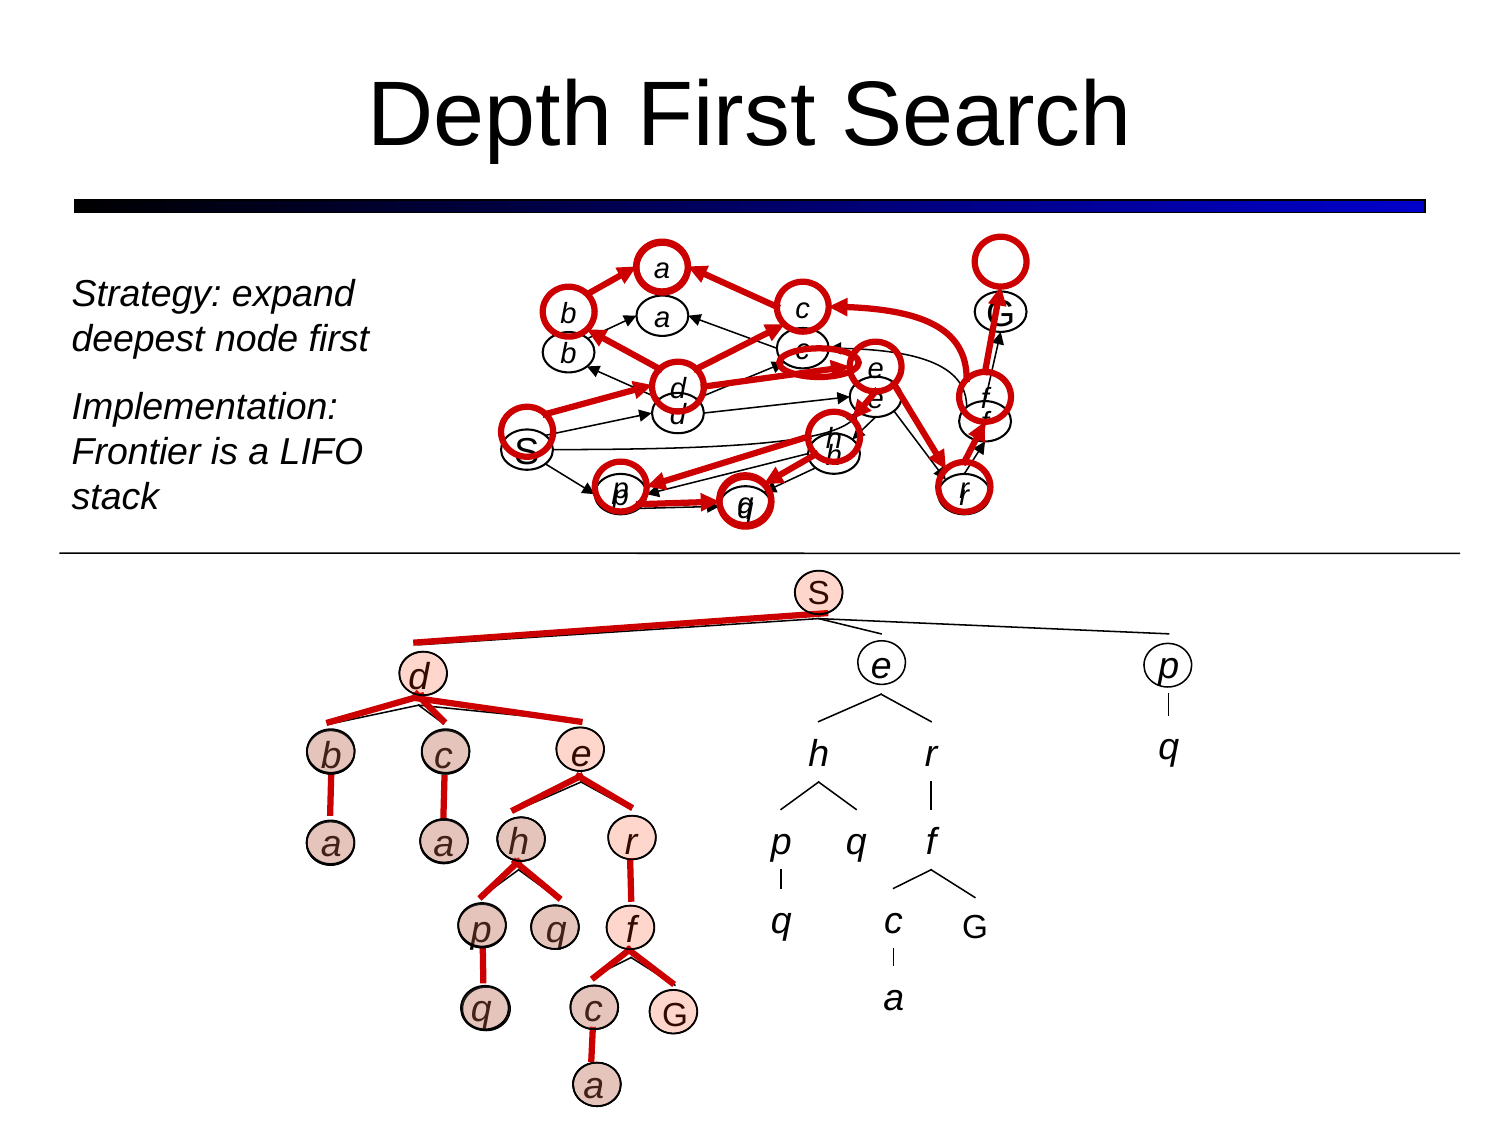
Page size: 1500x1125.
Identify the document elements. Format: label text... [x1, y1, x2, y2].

text_box p [594, 494, 638, 515]
text_box c [562, 976, 625, 1037]
text_box [651, 991, 696, 1032]
text_box G [912, 897, 1038, 953]
text_box p [750, 809, 813, 870]
text_box [558, 729, 603, 770]
text_box h [807, 411, 861, 462]
text_box G [996, 291, 1027, 332]
text_box [608, 907, 653, 948]
text_box h [787, 721, 850, 783]
text_box a [862, 965, 925, 1026]
text_box c [784, 352, 829, 369]
text_box a [636, 296, 689, 336]
text_box a [412, 811, 475, 872]
text_box p [450, 897, 513, 958]
text_box d [652, 402, 704, 434]
text_box q [750, 888, 813, 949]
text_box q [723, 479, 767, 521]
text_box e [851, 341, 902, 392]
text_box e [849, 383, 870, 408]
text_box [497, 817, 546, 861]
text_box S [737, 563, 900, 619]
text_box c [596, 1025, 612, 1037]
text_box e [549, 721, 581, 783]
text_box q [825, 809, 888, 870]
text_box d [652, 361, 704, 412]
text_box [531, 905, 579, 950]
text_box d [387, 644, 450, 702]
text_box [421, 729, 470, 773]
text_box p [594, 461, 647, 512]
text_box f [985, 411, 1012, 442]
text_box d [673, 412, 681, 422]
text_box d [401, 702, 421, 706]
text_box [306, 729, 355, 773]
text_box [420, 819, 468, 864]
text_box a [640, 246, 684, 289]
text_box a [562, 1053, 625, 1114]
text_box f [959, 410, 983, 439]
text_box r [938, 461, 991, 512]
text_box b [542, 286, 595, 337]
text_box b [542, 334, 595, 373]
text_box [796, 572, 841, 613]
text_box c [412, 723, 475, 785]
text_box h [487, 809, 550, 870]
text_box S [501, 447, 553, 470]
text_box [458, 902, 506, 947]
text_box f [600, 897, 663, 958]
text_box Strategy: expand deepest node first Implementation: Frontier is a LIFO stack [56, 261, 432, 526]
text_box [306, 820, 355, 864]
text_box p [1137, 633, 1200, 695]
text_box [570, 985, 619, 1030]
text_box q [525, 897, 588, 958]
text_box h [810, 447, 860, 474]
text_box a [300, 811, 363, 872]
text_box f [900, 809, 963, 870]
text_box e [864, 387, 901, 417]
text_box r [900, 721, 963, 783]
text_box c [777, 281, 829, 332]
text_box c [862, 888, 925, 949]
text_box Depth First Search [75, 37, 1426, 180]
text_box f [959, 372, 1012, 422]
text_box b [300, 723, 363, 785]
text_box e [849, 633, 913, 695]
text_box e [849, 358, 855, 367]
text_box G [974, 291, 996, 330]
text_box q [450, 976, 513, 1037]
text_box S [506, 429, 549, 453]
text_box [401, 653, 446, 694]
text_box q [1137, 714, 1200, 776]
text_box [460, 985, 509, 1030]
text_box e [583, 721, 613, 783]
text_box c [777, 330, 829, 355]
text_box r [600, 809, 663, 870]
text_box [573, 1062, 621, 1107]
text_box G [612, 985, 738, 1041]
text_box [610, 817, 655, 858]
text_box r [938, 493, 991, 515]
